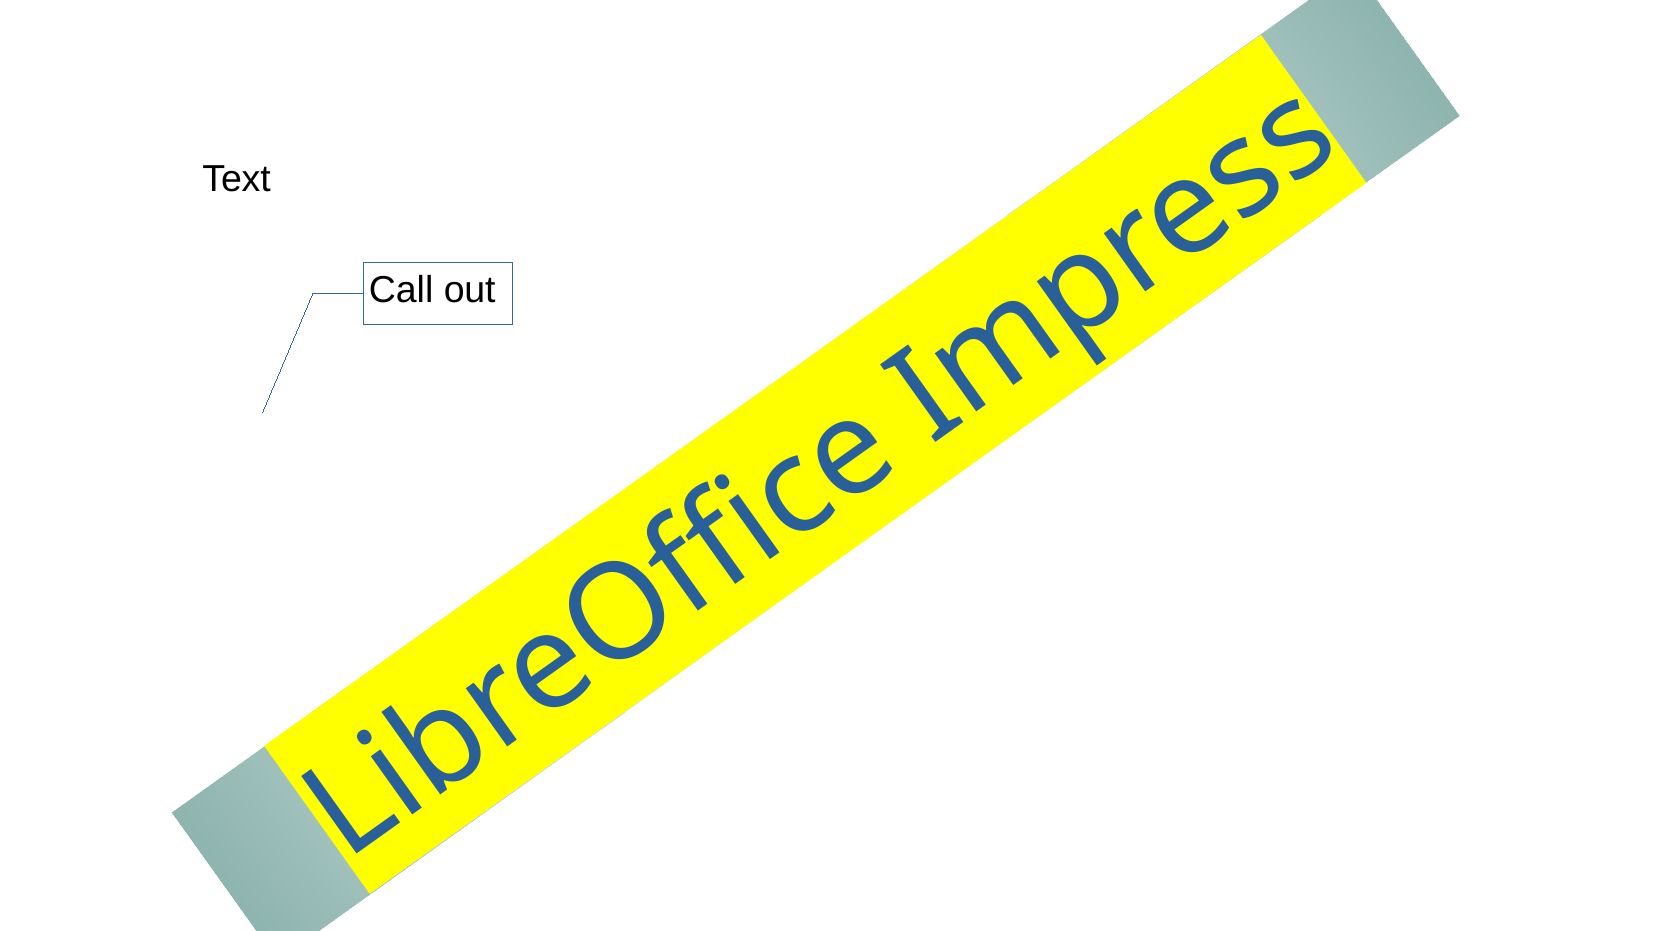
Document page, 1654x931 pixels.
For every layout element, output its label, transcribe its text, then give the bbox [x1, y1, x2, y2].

title LibreOffice Impress [171, 0, 1460, 931]
text_box Call out [363, 262, 513, 325]
text_box Text [187, 150, 488, 338]
